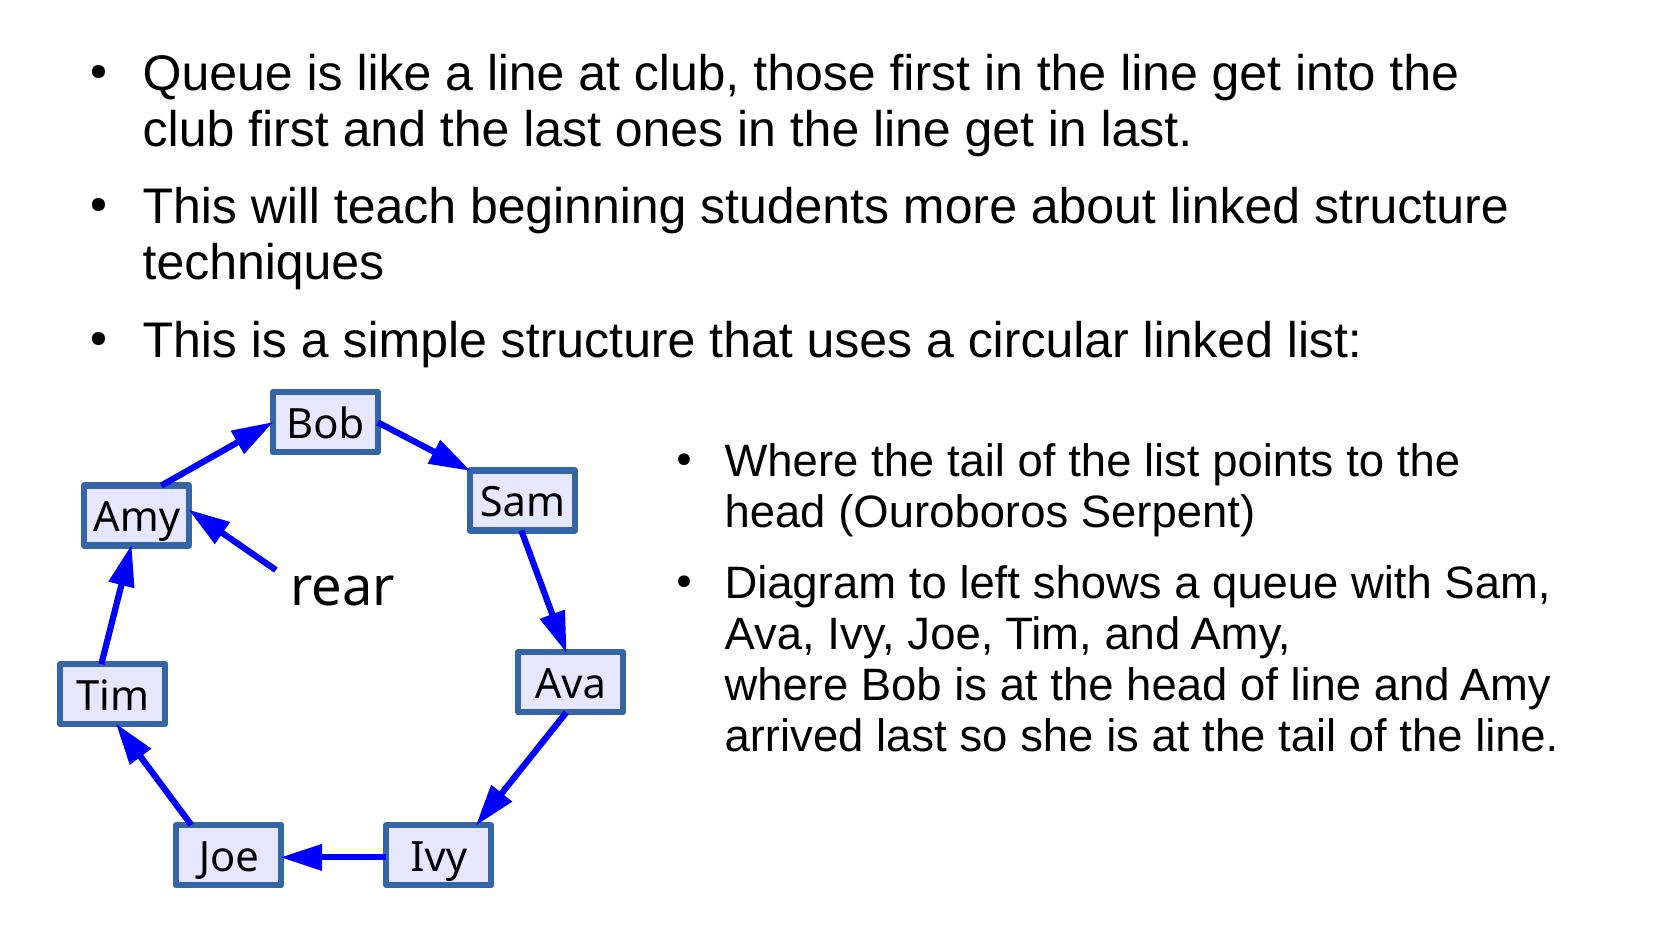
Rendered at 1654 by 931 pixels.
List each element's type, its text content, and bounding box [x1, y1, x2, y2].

text_box Amy [84, 485, 190, 546]
text_box Ivy [386, 825, 492, 886]
text_box Bob [272, 392, 378, 453]
text_box Joe [176, 825, 282, 886]
text_box Sam [469, 470, 575, 531]
text_box rear [275, 540, 419, 618]
text_box Tim [60, 664, 166, 725]
text_box Ava [518, 652, 624, 713]
list Queue is like a line at club, those first in the line get into the club first and the last ones in the line get in last. This will teach beginning students more about linked structure techniques This is a simple structure that uses a circular linked list: [71, 45, 1561, 406]
list Where the tail of the list points to the head (Ouroboros Serpent) Diagram to left shows a queue with Sam, Ava, Ivy, Joe, Tim, and Amy, where Bob is at the head of line and Amy arrived last so she is at the tail of the line. [660, 435, 1571, 796]
